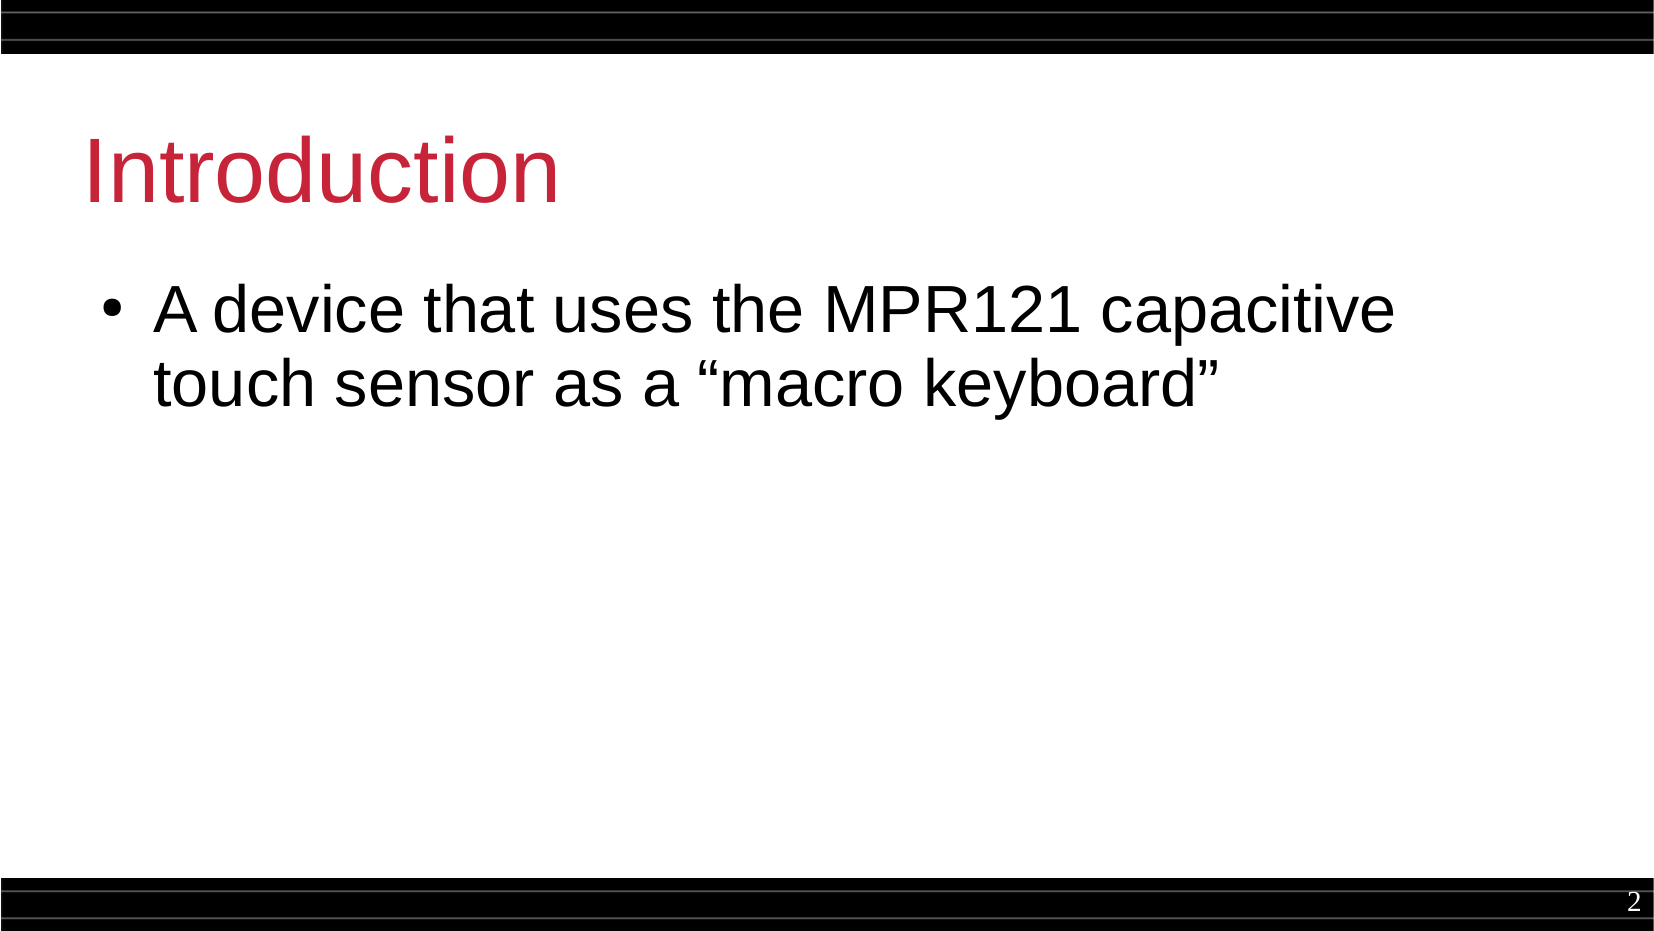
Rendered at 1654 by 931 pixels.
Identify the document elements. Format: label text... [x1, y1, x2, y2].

picture [1, 0, 1654, 54]
picture [1, 878, 1654, 931]
list A device that uses the MPR121 capacitive touch sensor as a “macro keyboard” [82, 271, 1571, 851]
title Introduction [82, 92, 1571, 249]
